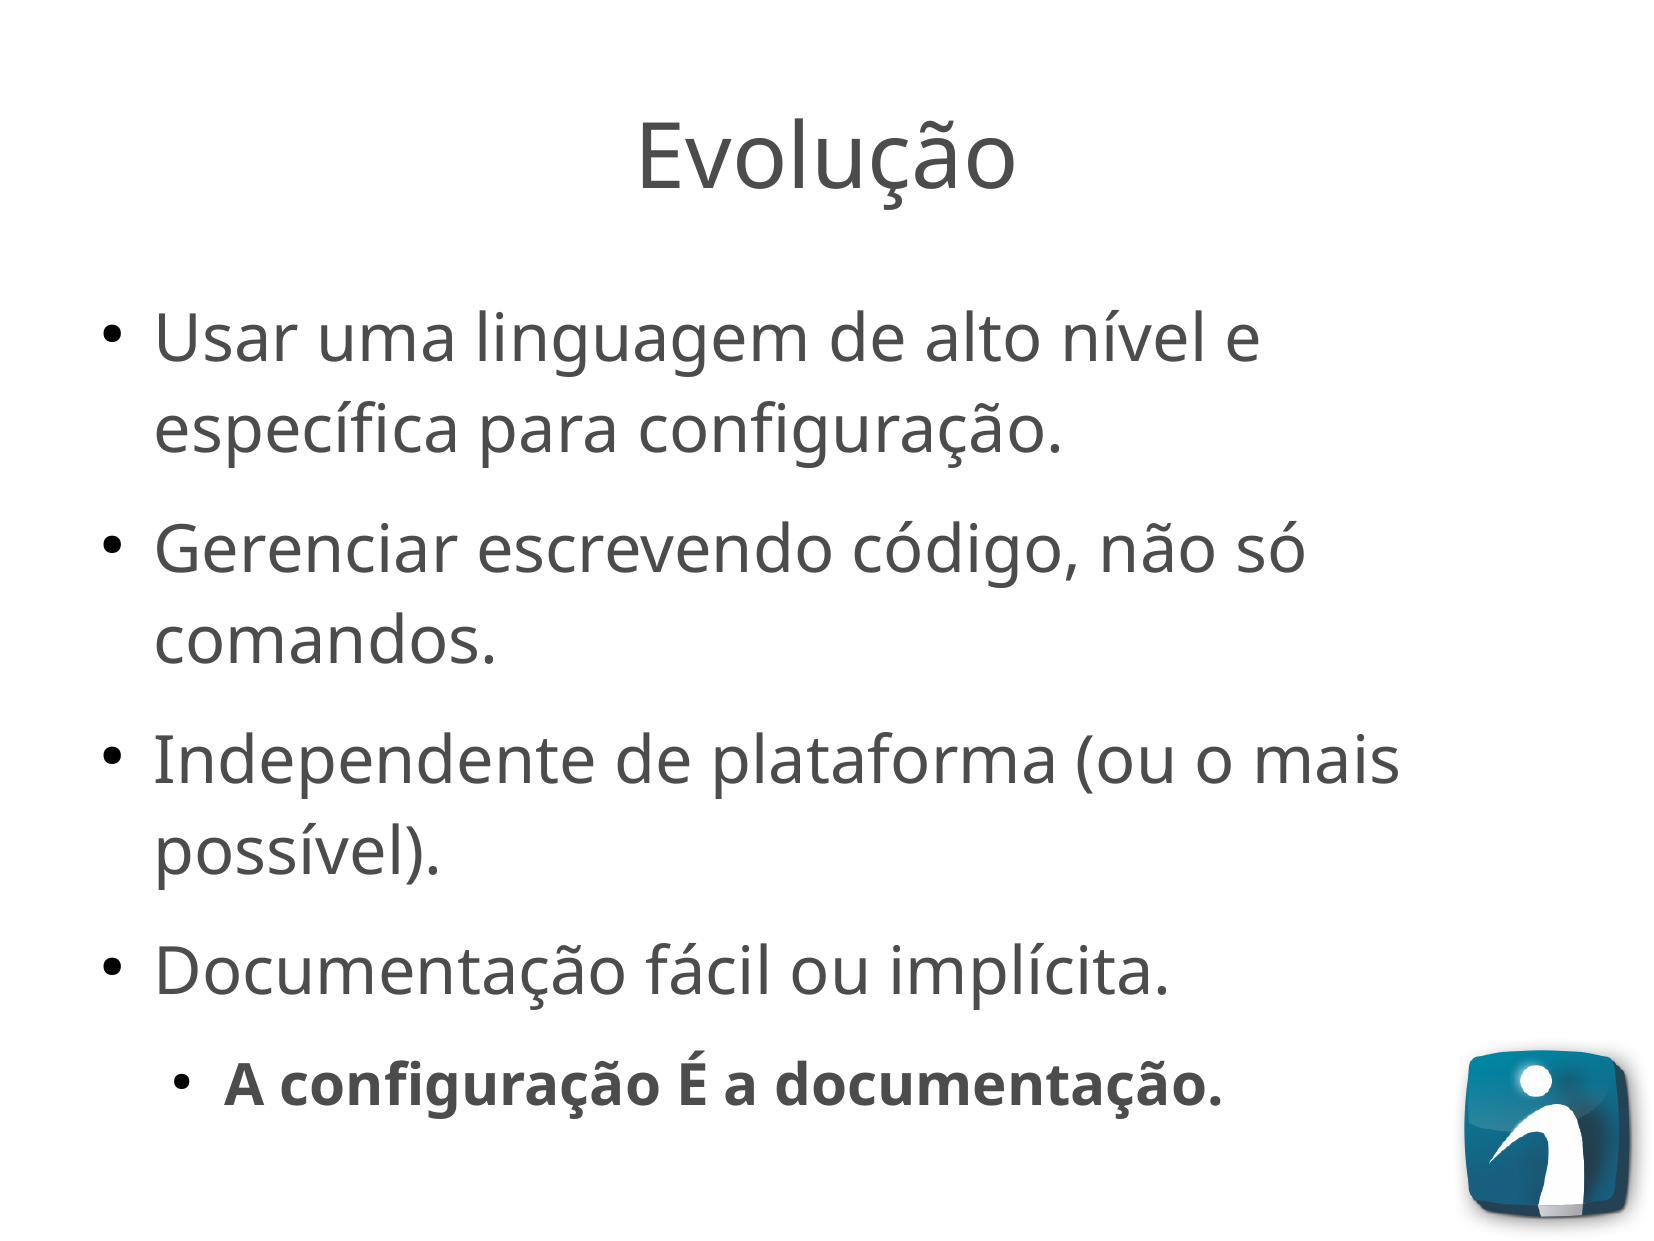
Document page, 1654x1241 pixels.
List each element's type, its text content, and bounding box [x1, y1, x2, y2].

title Evolução [82, 49, 1571, 257]
picture [1447, 1035, 1654, 1241]
list Usar uma linguagem de alto nível e específica para configuração. Gerenciar escrevendo código, não só comandos. Independente de plataforma (ou o mais possível). Documentação fácil ou implícita. A configuração É a documentação. [82, 290, 1571, 1109]
